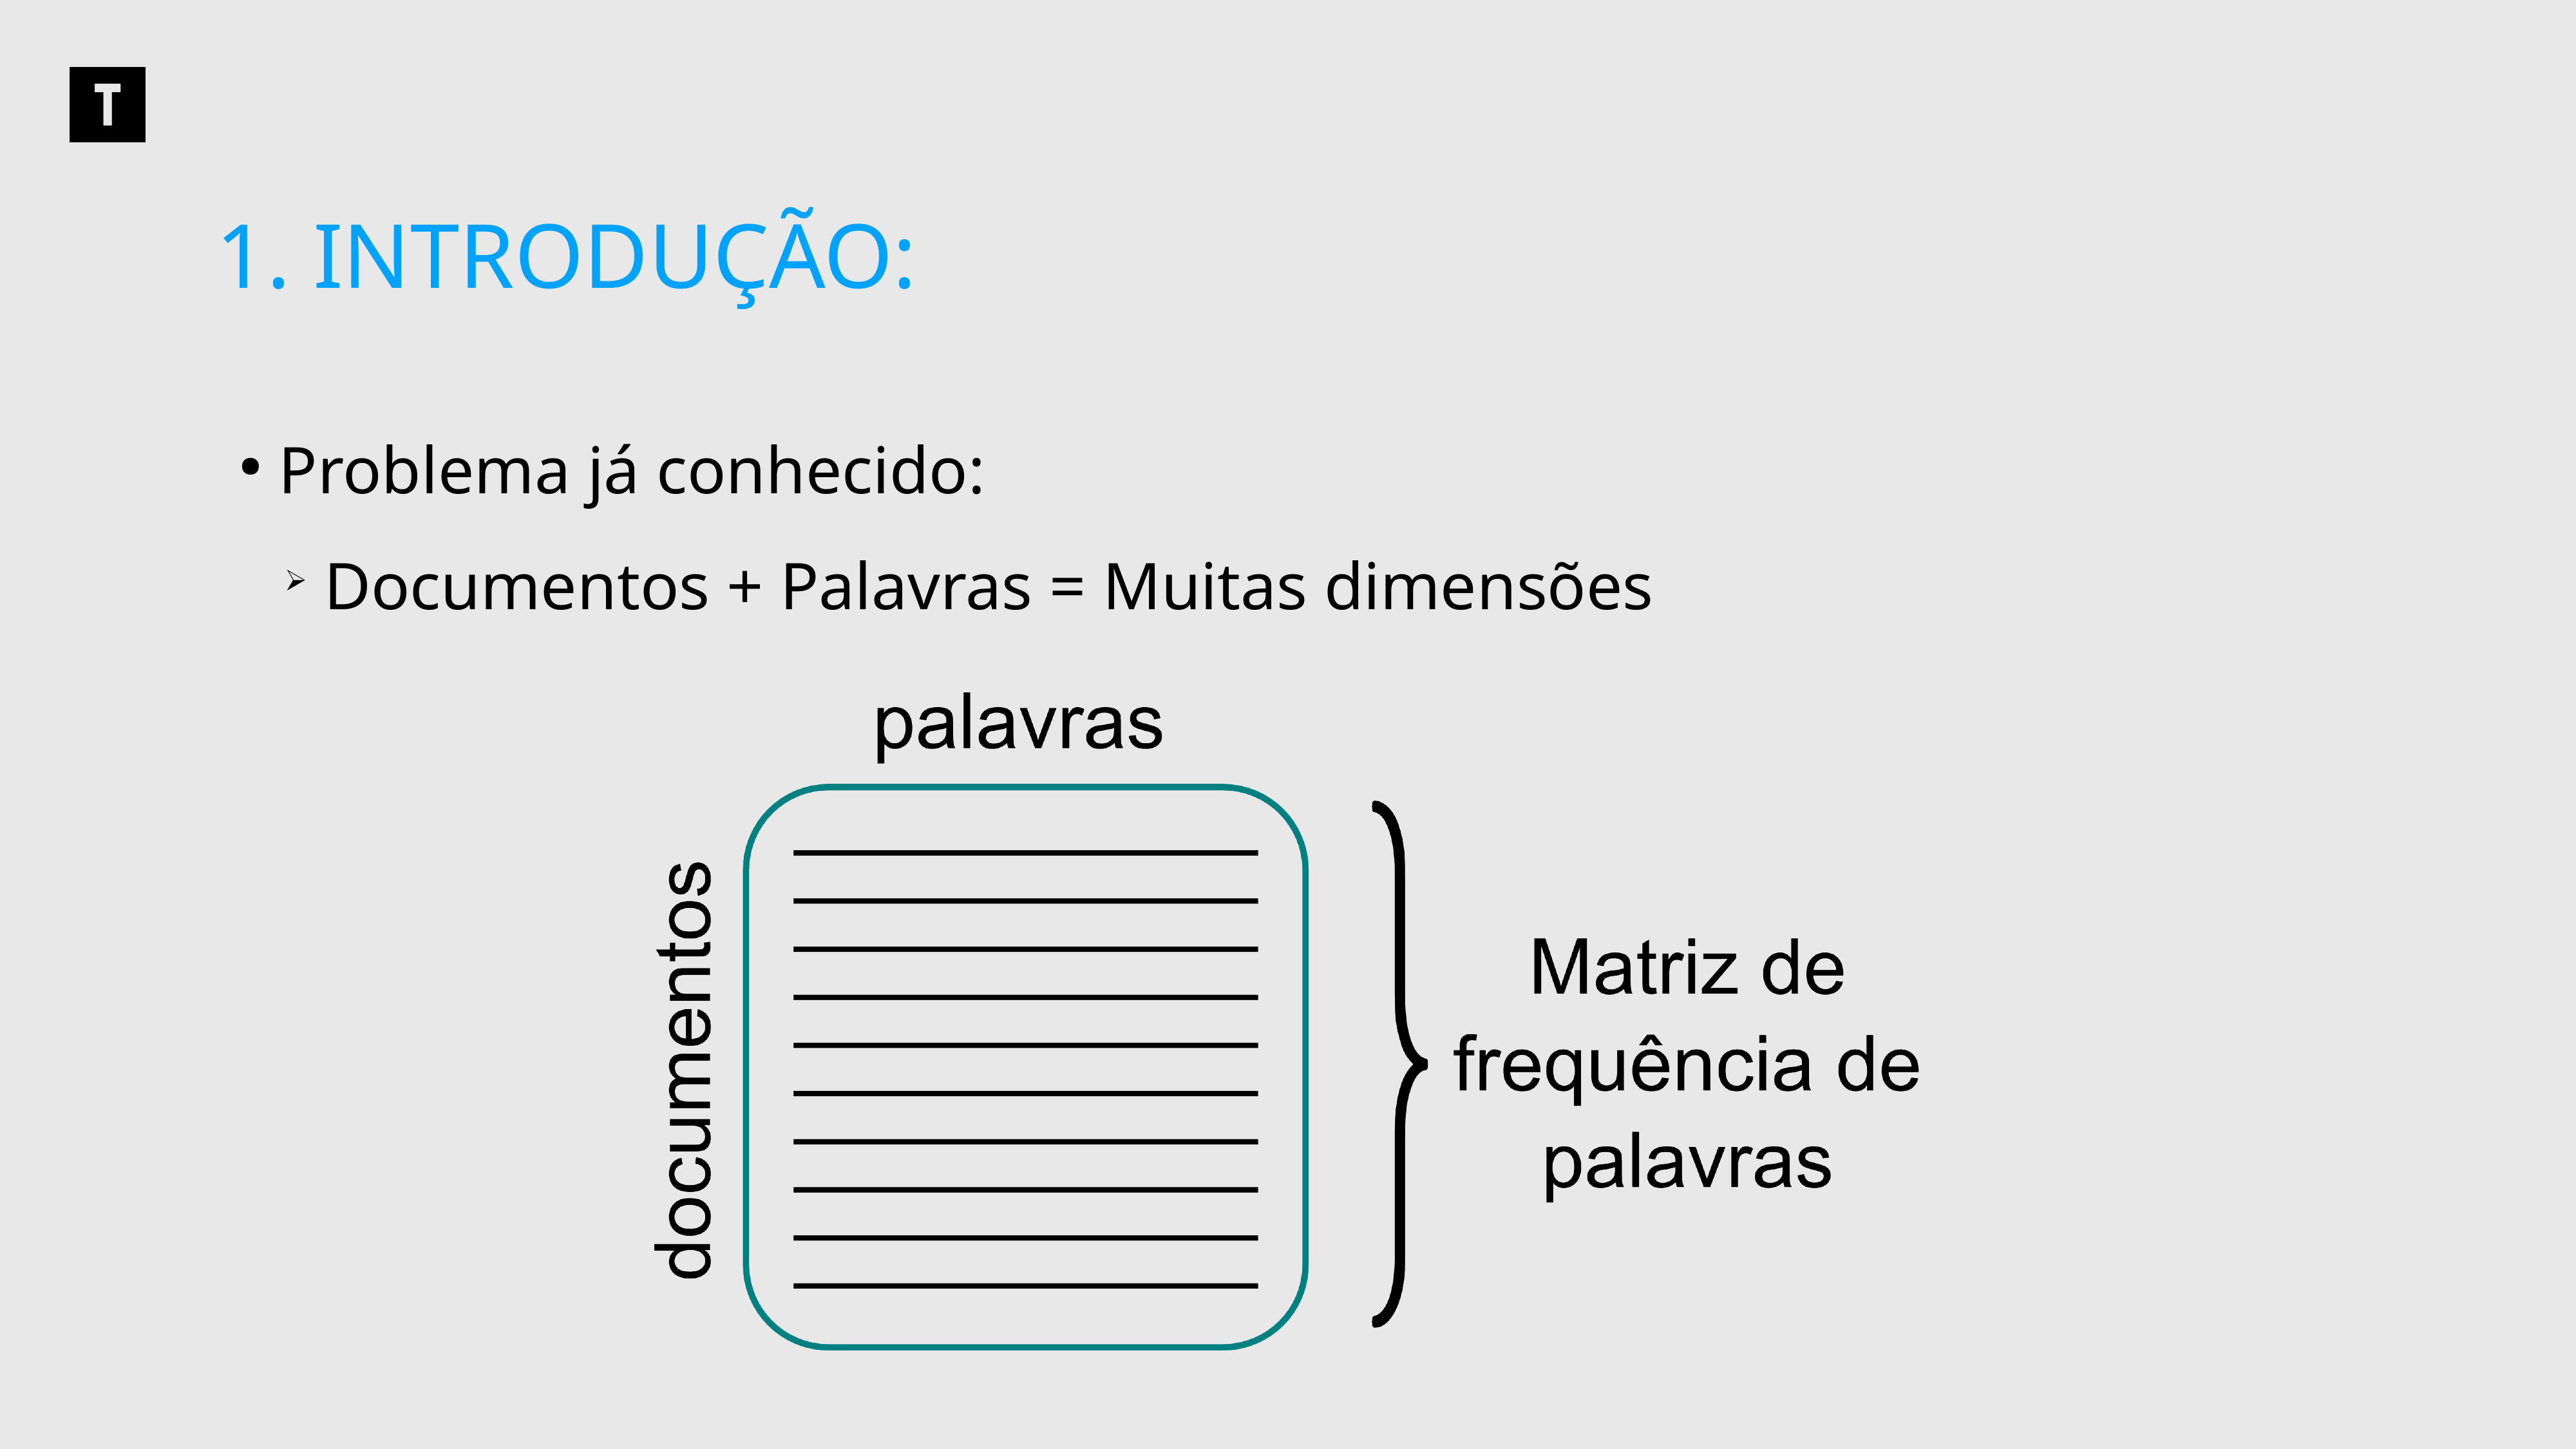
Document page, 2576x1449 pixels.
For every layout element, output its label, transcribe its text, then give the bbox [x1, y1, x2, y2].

text_box 1. INTRODUÇÃO: [211, 194, 1719, 312]
picture [654, 692, 1922, 1350]
text_box Problema já conhecido: Documentos + Palavras = Muitas dimensões [211, 385, 2199, 589]
picture [70, 67, 146, 142]
